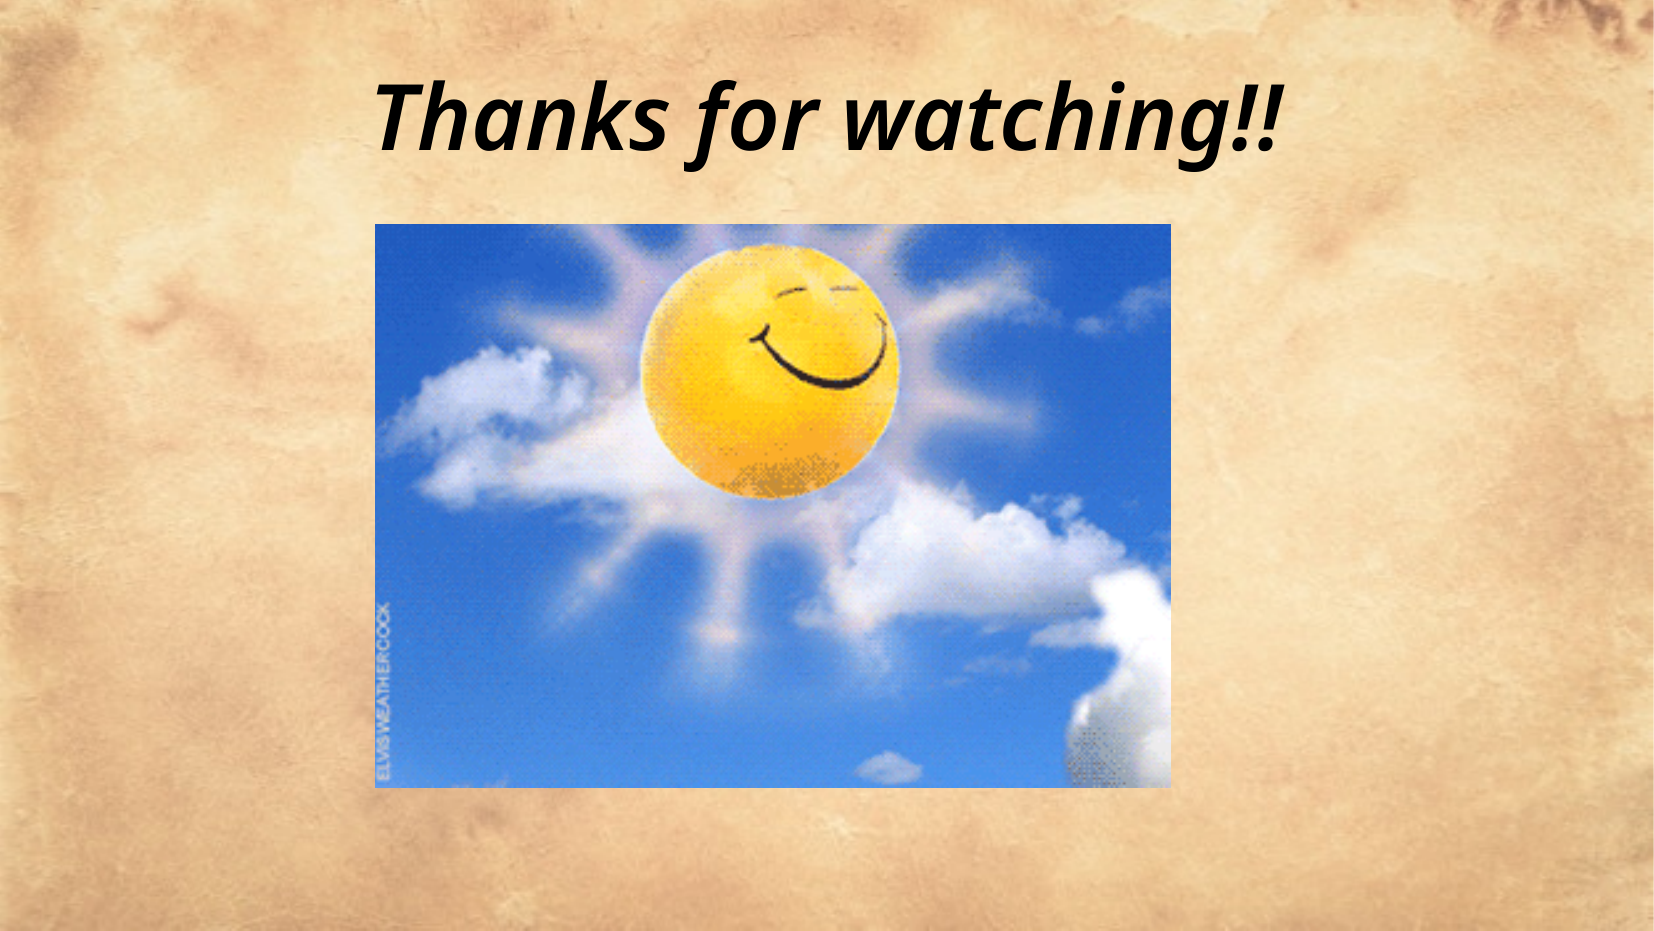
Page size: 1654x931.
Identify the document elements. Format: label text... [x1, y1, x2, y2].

picture [0, 0, 1654, 931]
title Thanks for watching!! [82, 37, 1571, 193]
